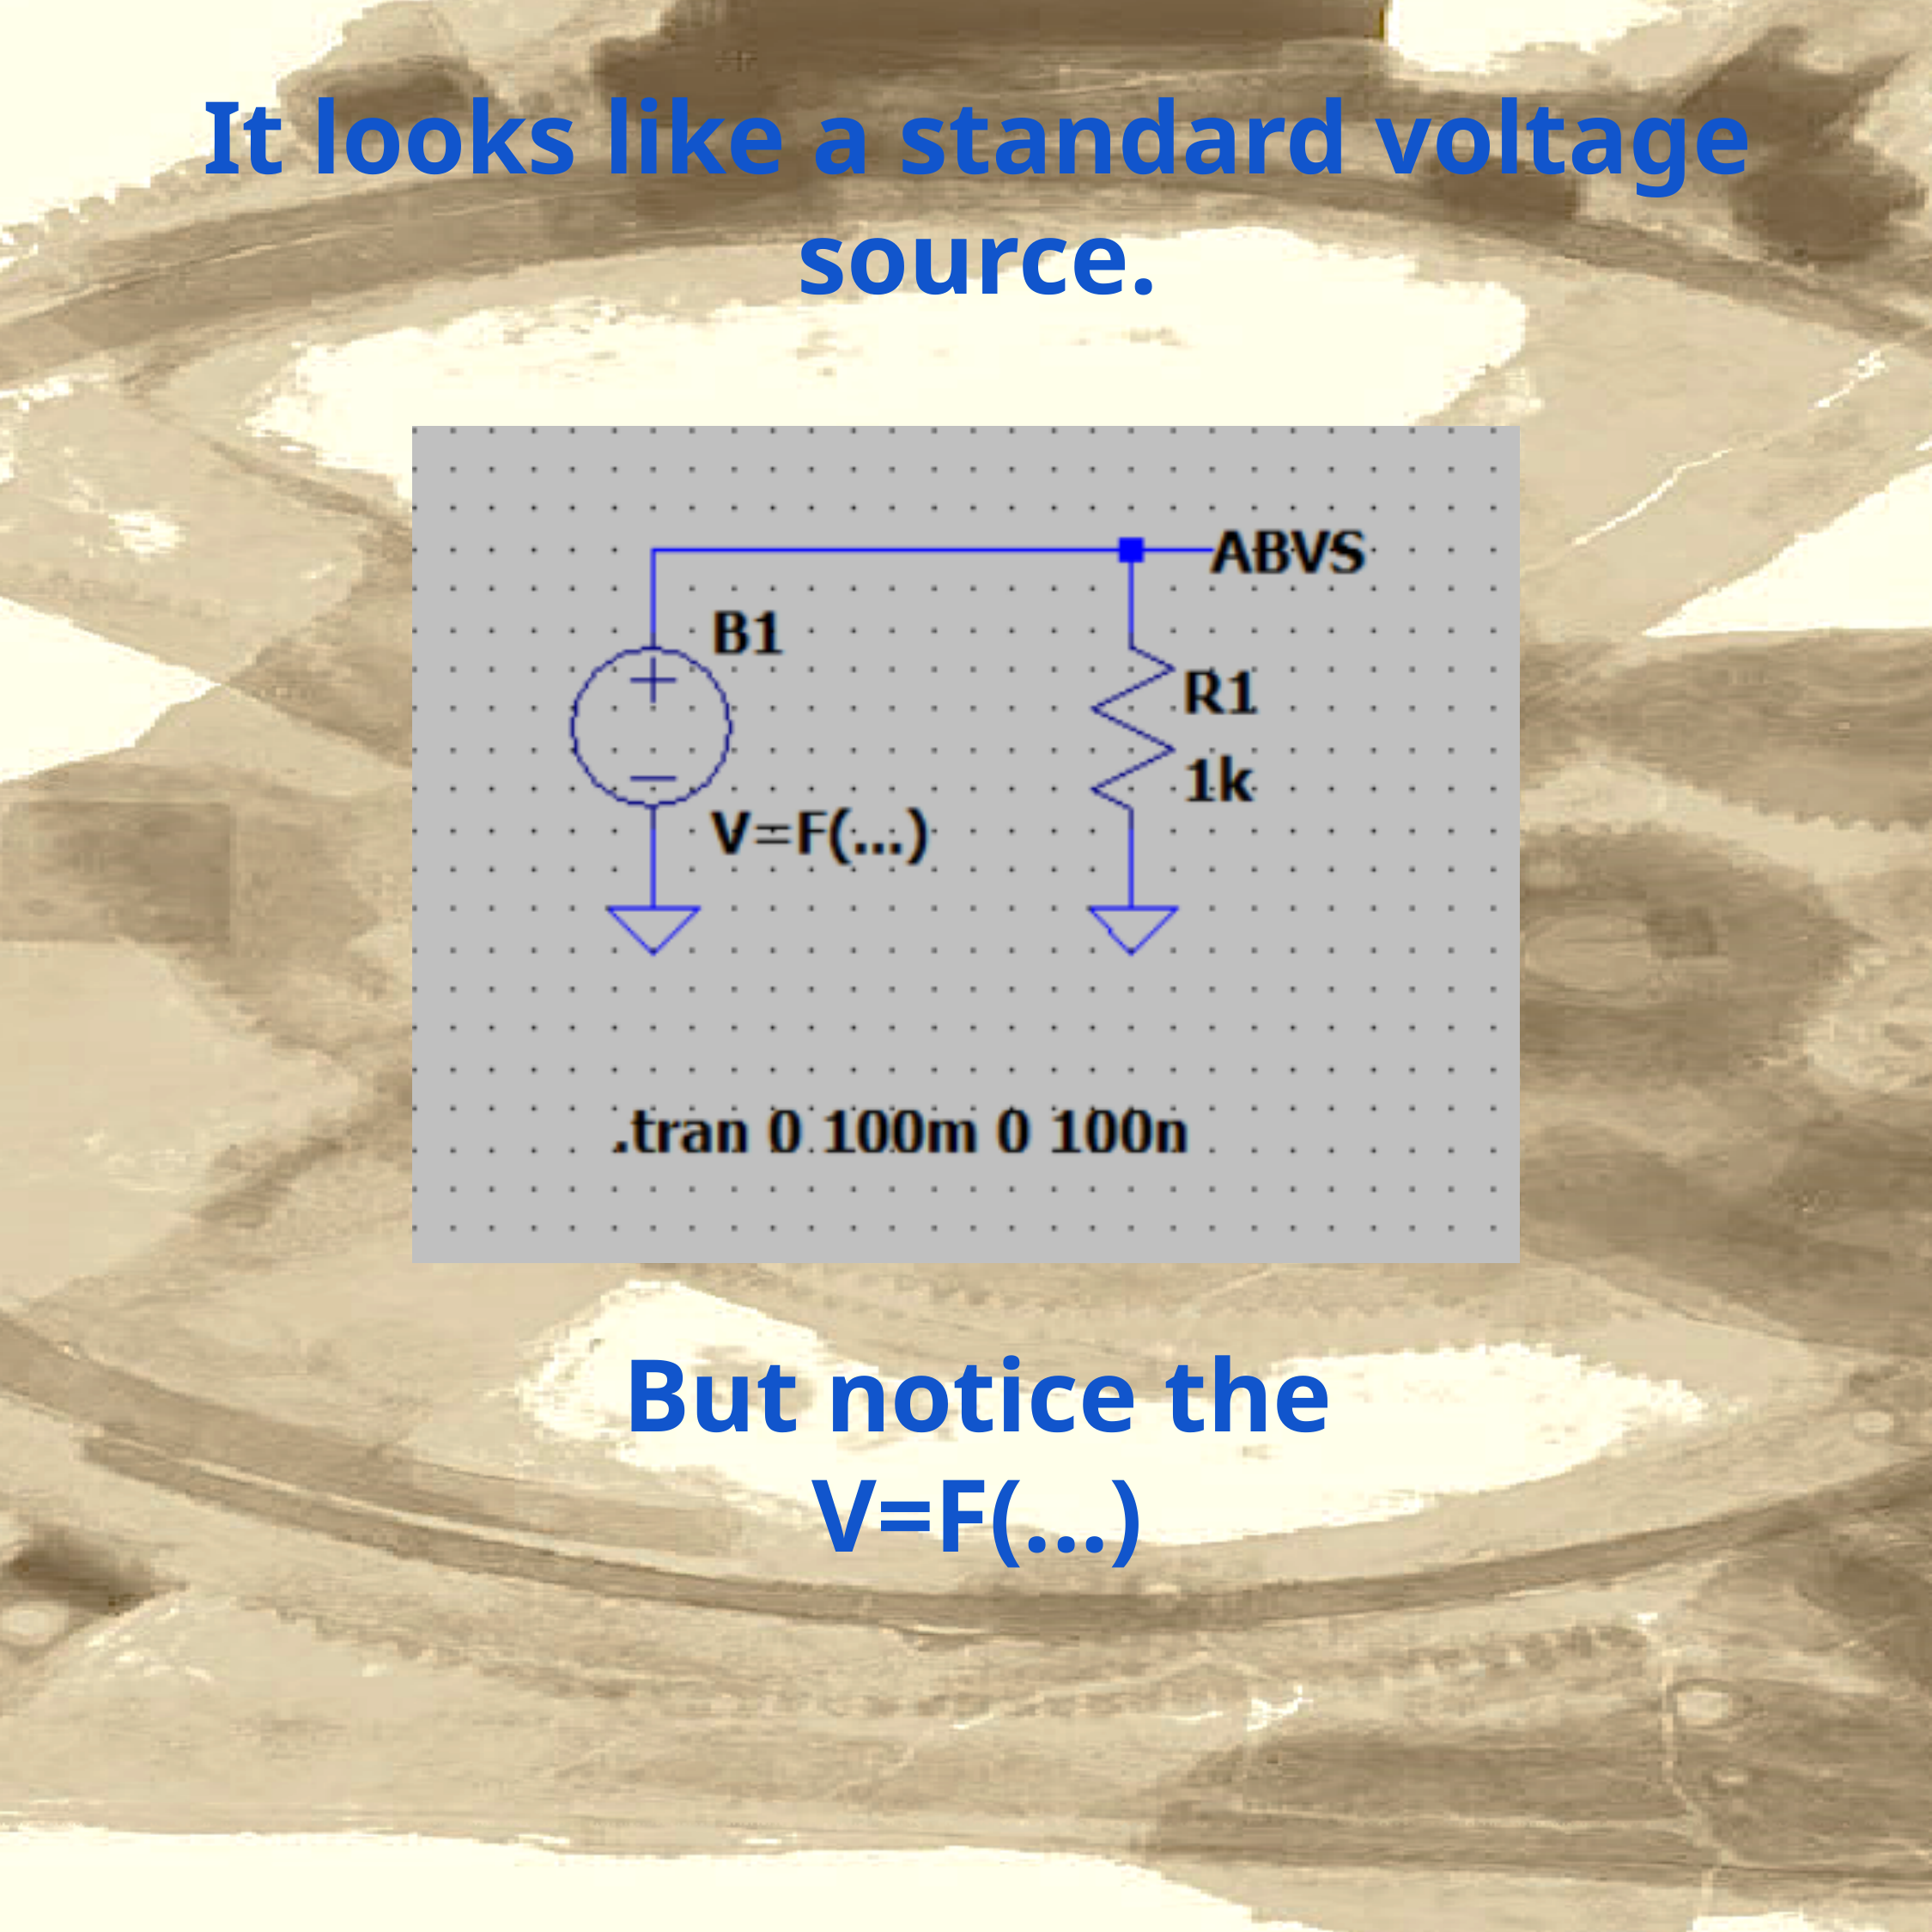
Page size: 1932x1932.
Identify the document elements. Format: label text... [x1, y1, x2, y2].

text_box But notice the V=F(...) [71, 1318, 1884, 1724]
picture [0, 0, 1932, 1932]
text_box It looks like a standard voltage source. [71, 60, 1884, 372]
